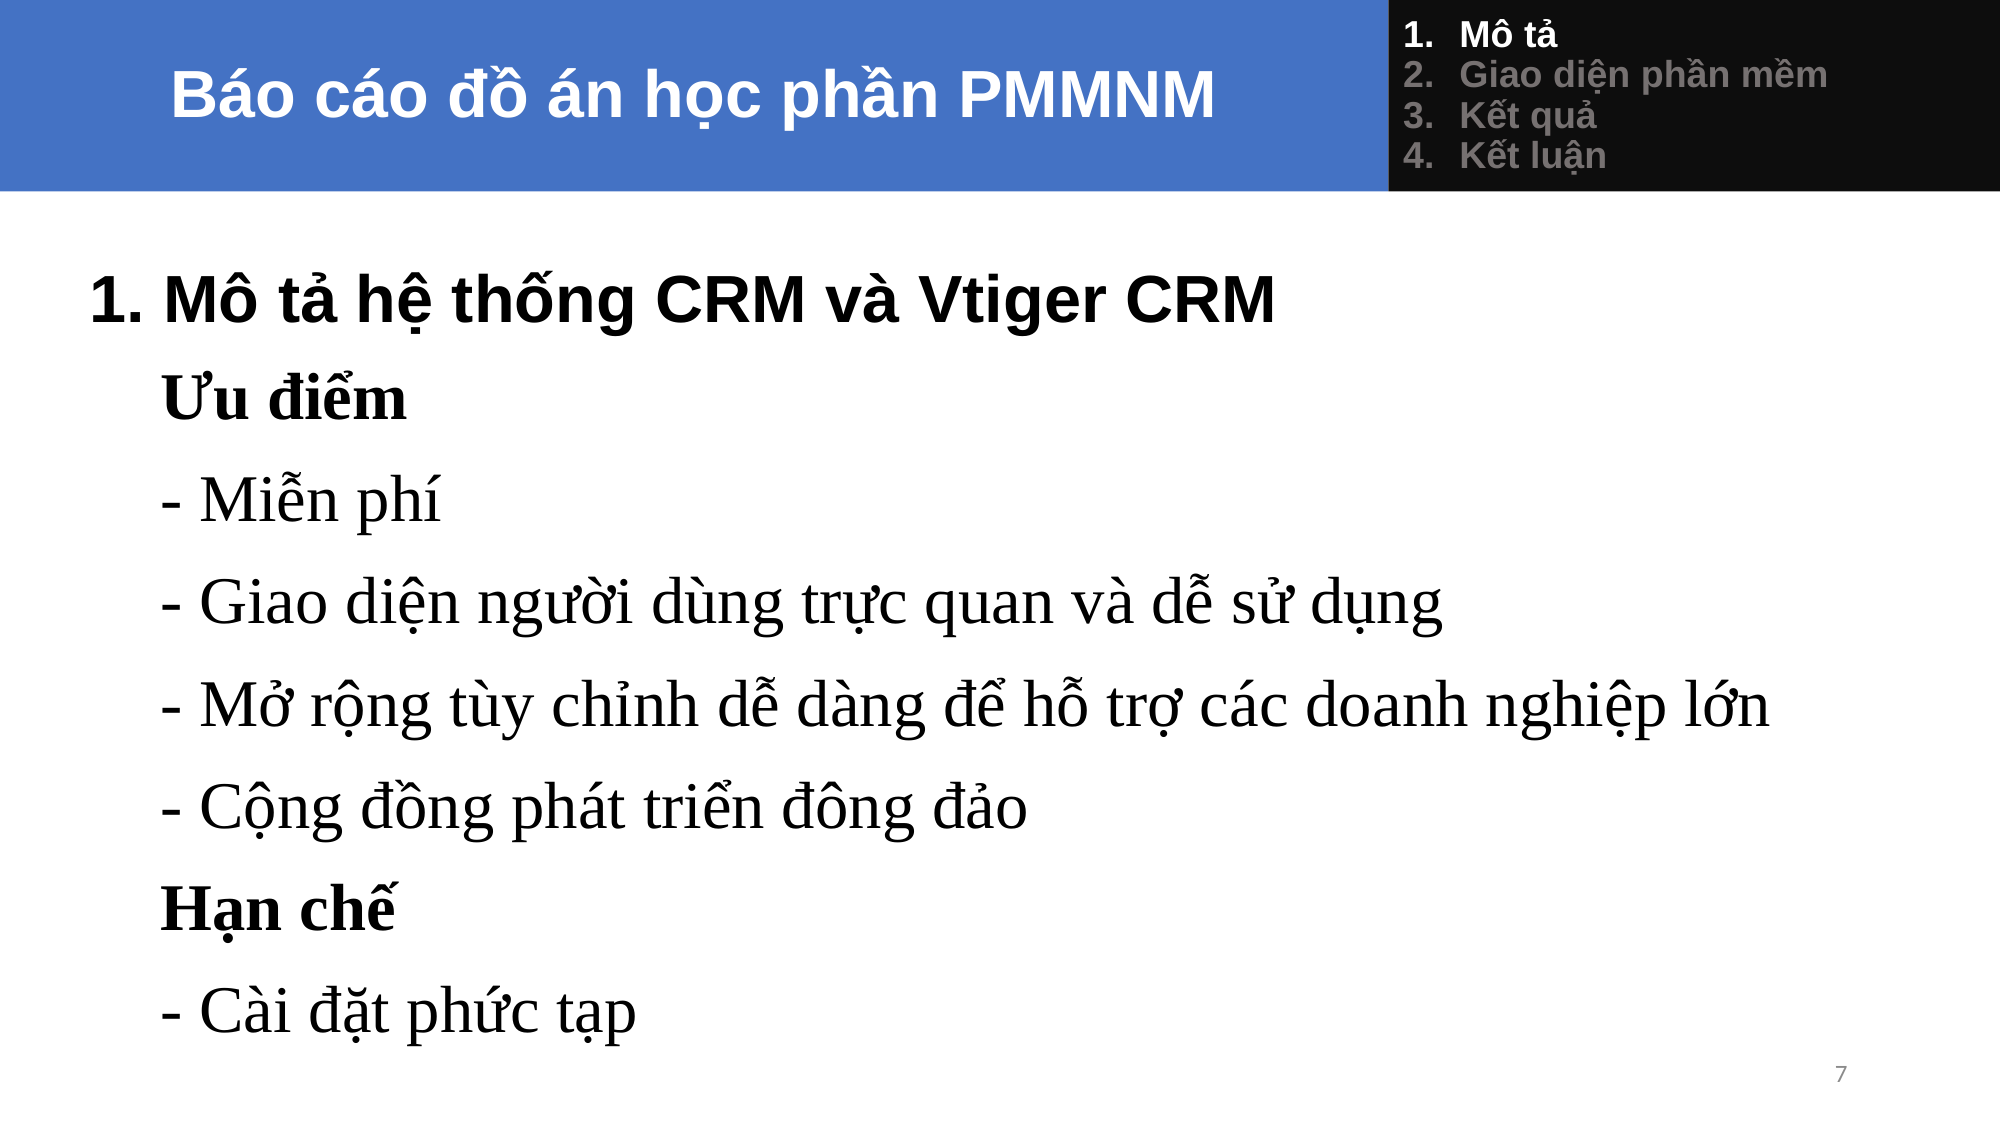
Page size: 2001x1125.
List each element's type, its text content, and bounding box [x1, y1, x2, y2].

text_box Báo cáo đồ án học phần PMMNM [0, 0, 1388, 192]
text_box <number> [1412, 1042, 1863, 1103]
text_box Mô tả Giao diện phần mềm Kết quả Kết luận [1388, 0, 2000, 192]
text_box Ưu điểm - Miễn phí - Giao diện người dùng trực quan và dễ sử dụng - Mở rộng tùy chỉnh dễ dàng để hỗ trợ các doanh nghiệp lớn - Cộng đồng phát triển đông đảo Hạn chế - Cài đặt phức tạp [70, 339, 1925, 965]
text_box 1. Mô tả hệ thống CRM và Vtiger CRM [0, 257, 2000, 360]
